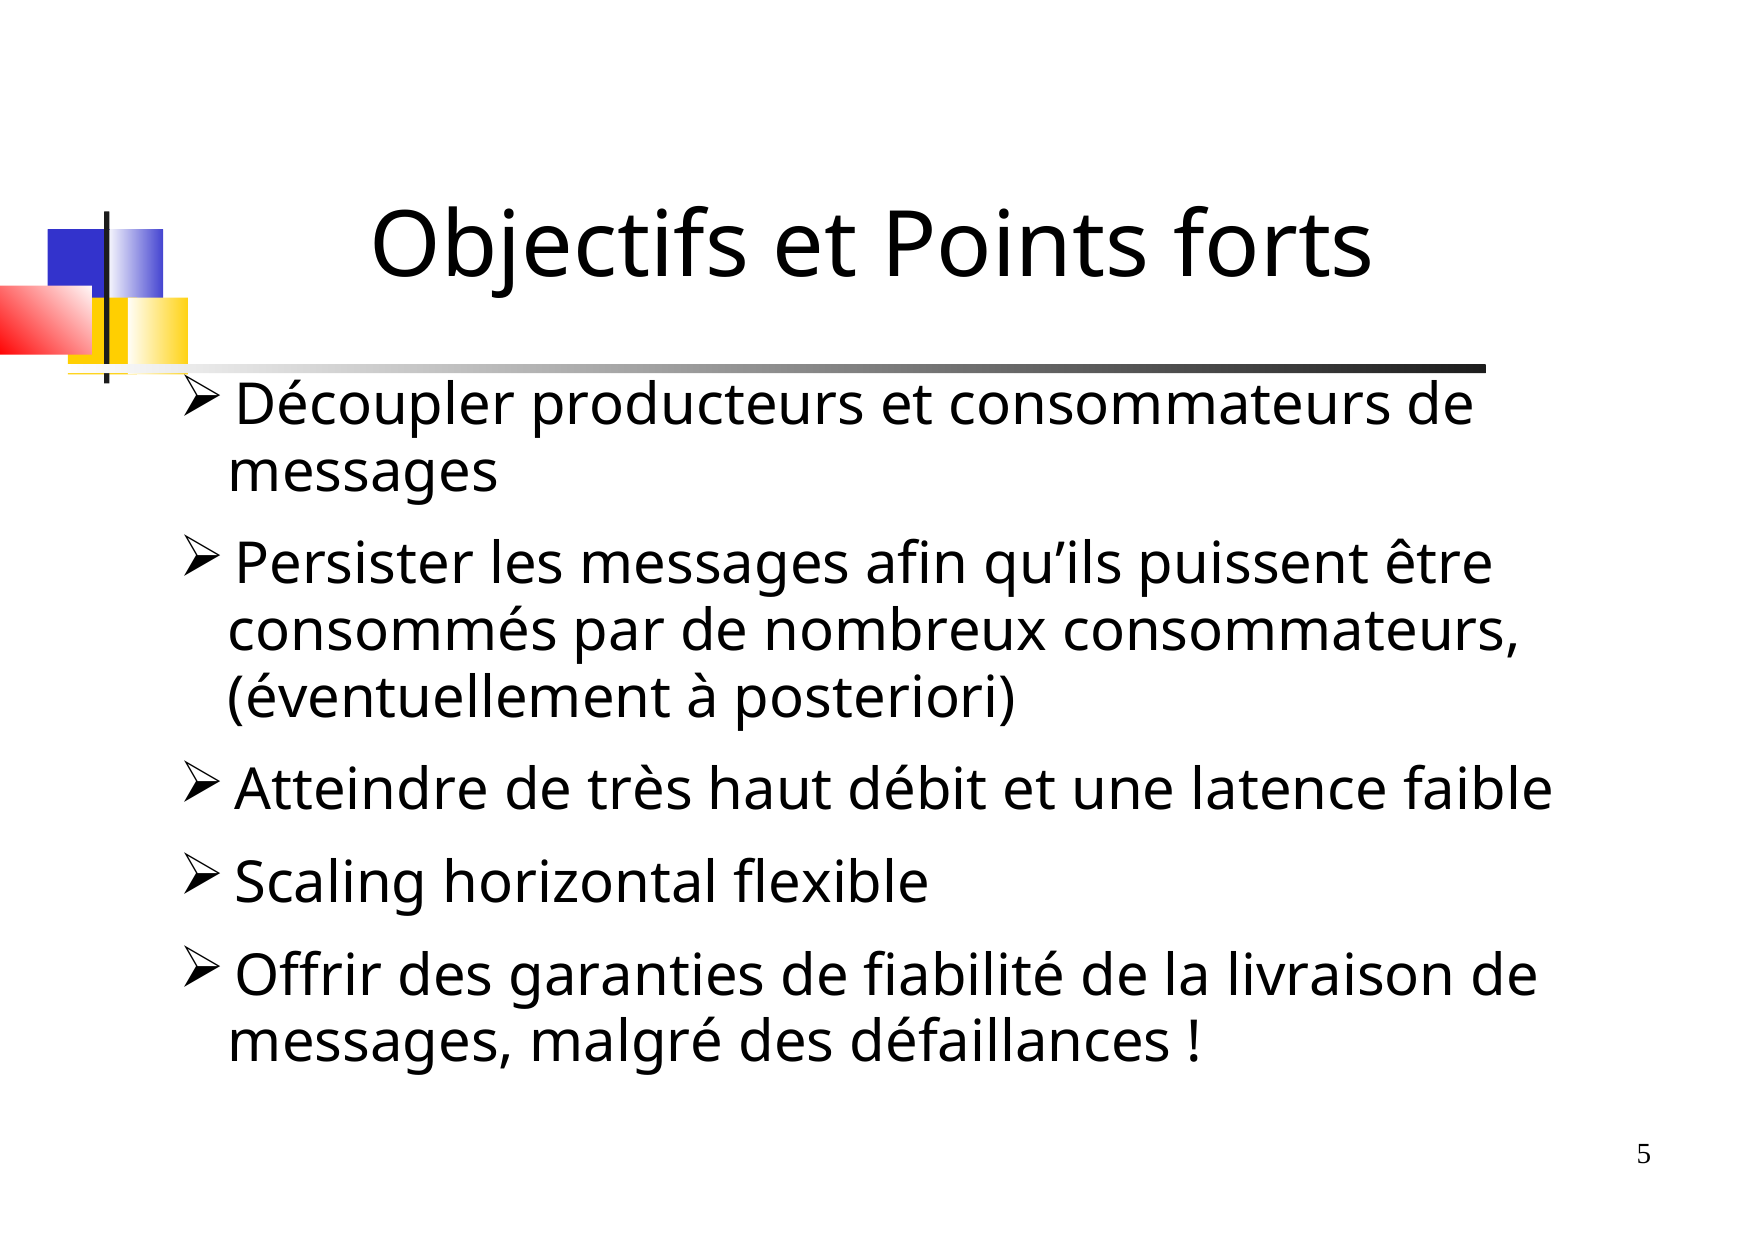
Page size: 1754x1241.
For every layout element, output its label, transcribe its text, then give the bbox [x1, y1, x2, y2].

list Découpler producteurs et consommateurs de messages Persister les messages afin qu’ils puissent être consommés par de nombreux consommateurs, (éventuellement à posteriori) Atteindre de très haut débit et une latence faible Scaling horizontal flexible Offrir des garanties de fiabilité de la livraison de messages, malgré des défaillances ! [179, 371, 1567, 1091]
title Objectifs et Points forts [179, 139, 1567, 351]
